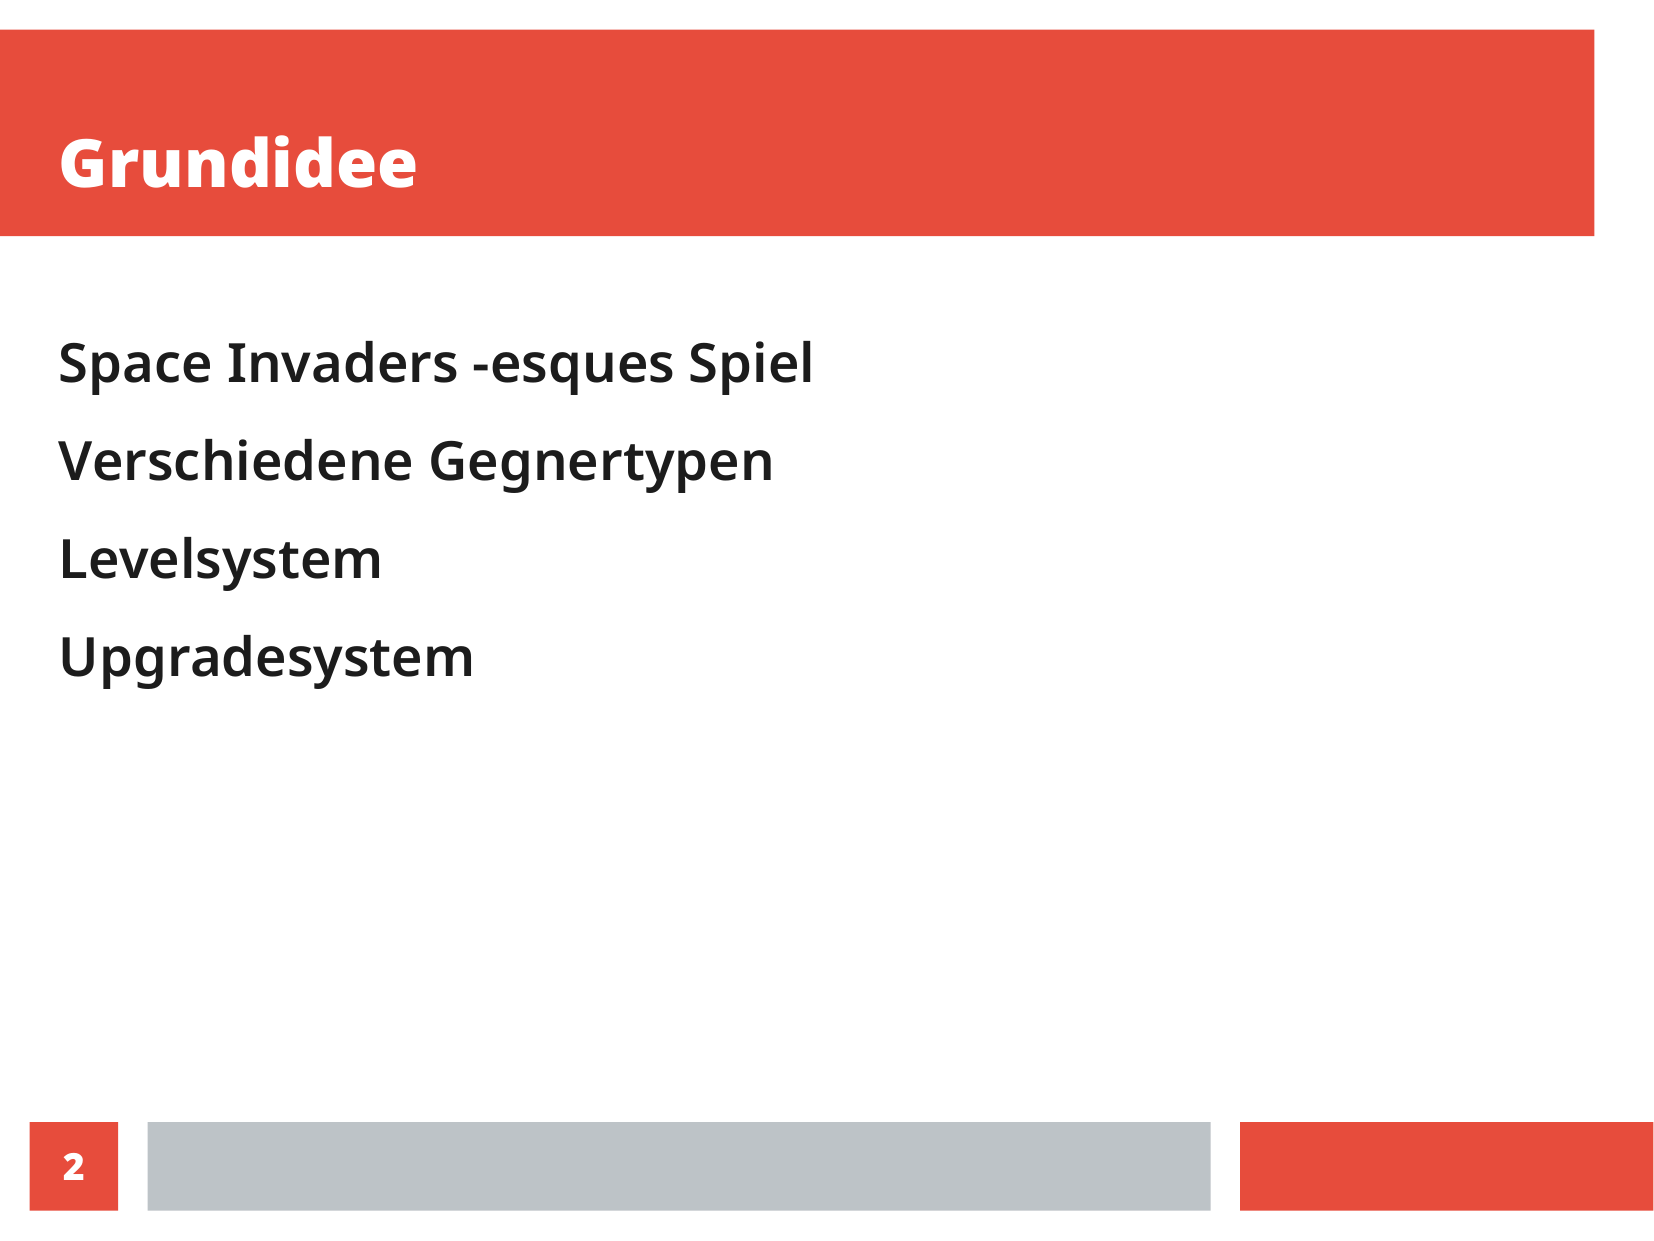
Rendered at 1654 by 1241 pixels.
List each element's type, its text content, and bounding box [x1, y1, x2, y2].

list Space Invaders -esques Spiel Verschiedene Gegnertypen Levelsystem Upgradesystem [59, 324, 1565, 1093]
title Grundidee [59, 59, 1595, 207]
